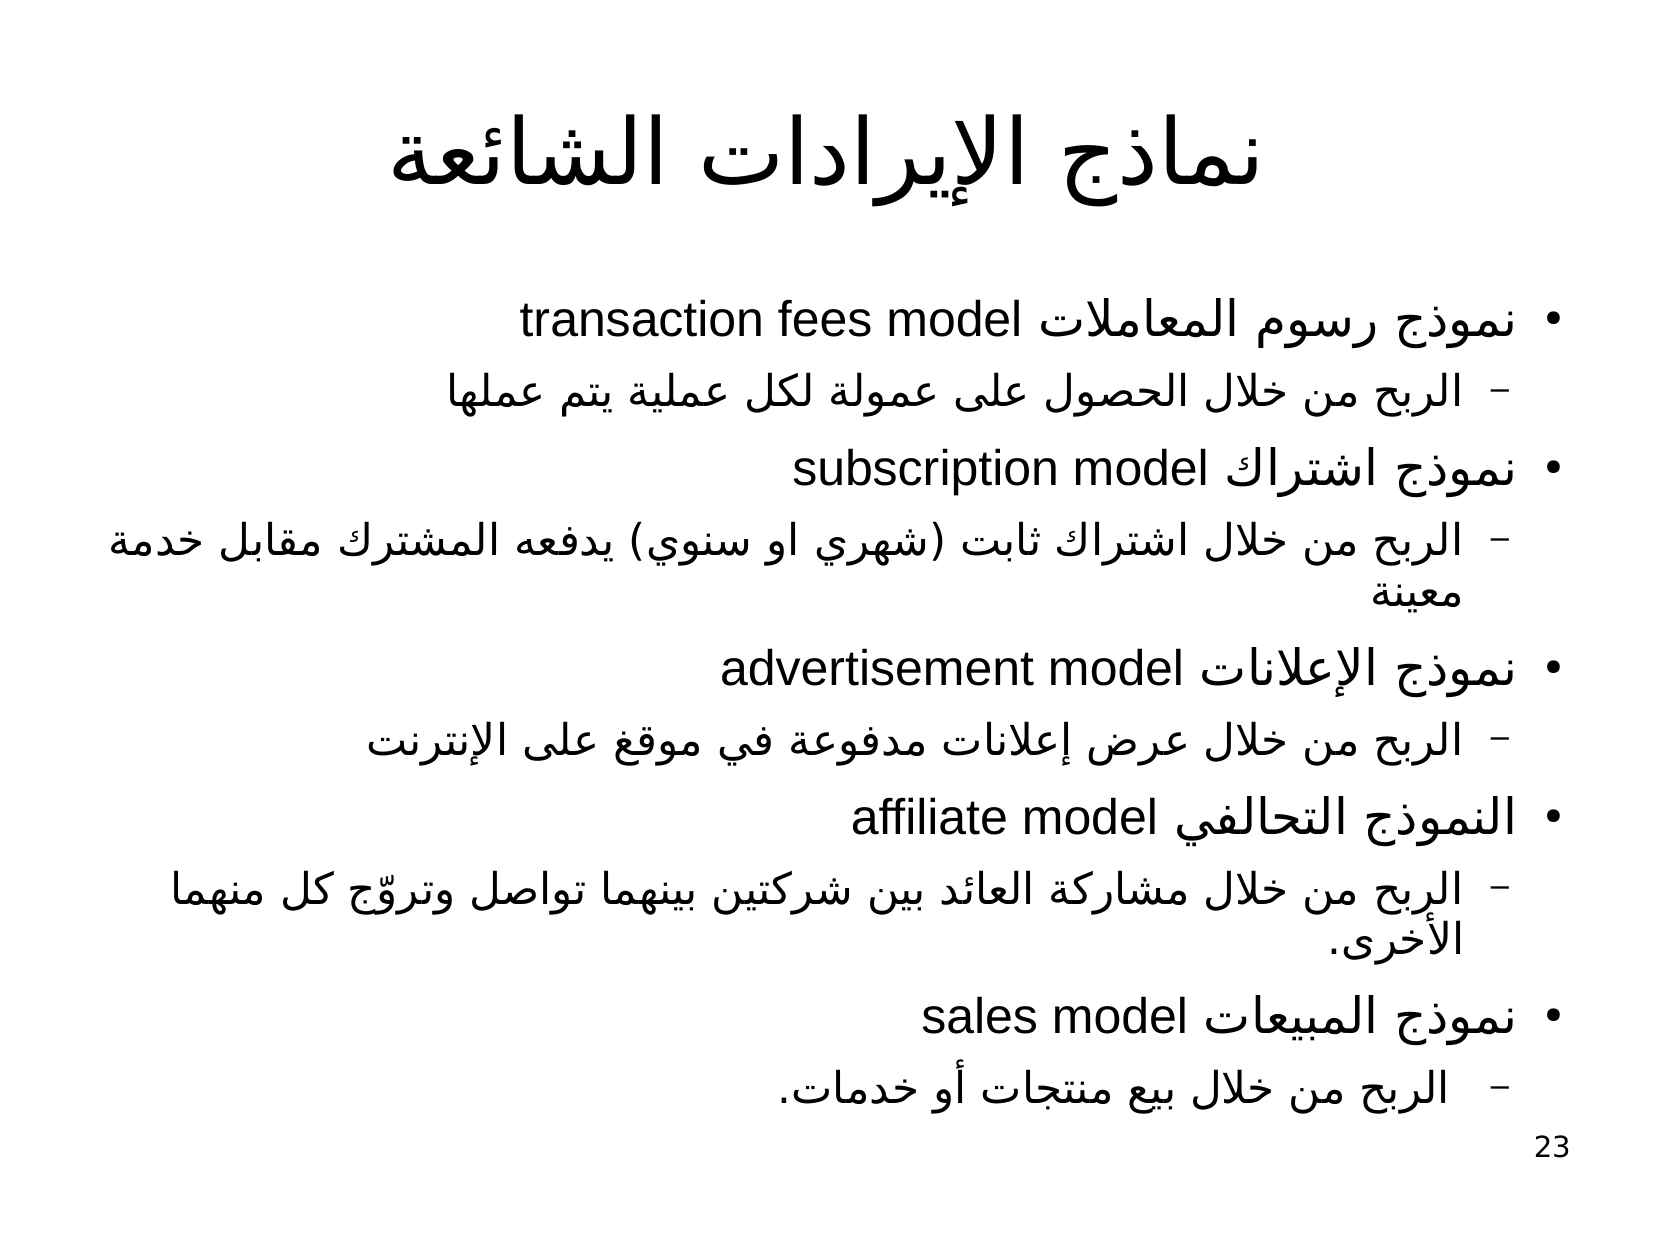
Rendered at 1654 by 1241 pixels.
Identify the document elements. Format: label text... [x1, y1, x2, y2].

title نماذج الإيرادات الشائعة [82, 49, 1571, 257]
list نموذج رسوم المعاملات transaction fees model الربح من خلال الحصول على عمولة لكل عملية يتم عملها نموذج اشتراك subscription model الربح من خلال اشتراك ثابت (شهري او سنوي) يدفعه المشترك مقابل خدمة معينة نموذج الإعلانات advertisement model الربح من خلال عرض إعلانات مدفوعة في موقغ على الإنترنت النموذج التحالفي affiliate model الربح من خلال مشاركة العائد بين شركتين بينهما تواصل وتروّج كل منهما الأخرى. نموذج المبيعات sales model الربح من خلال بيع منتجات أو خدمات. [82, 290, 1571, 1123]
